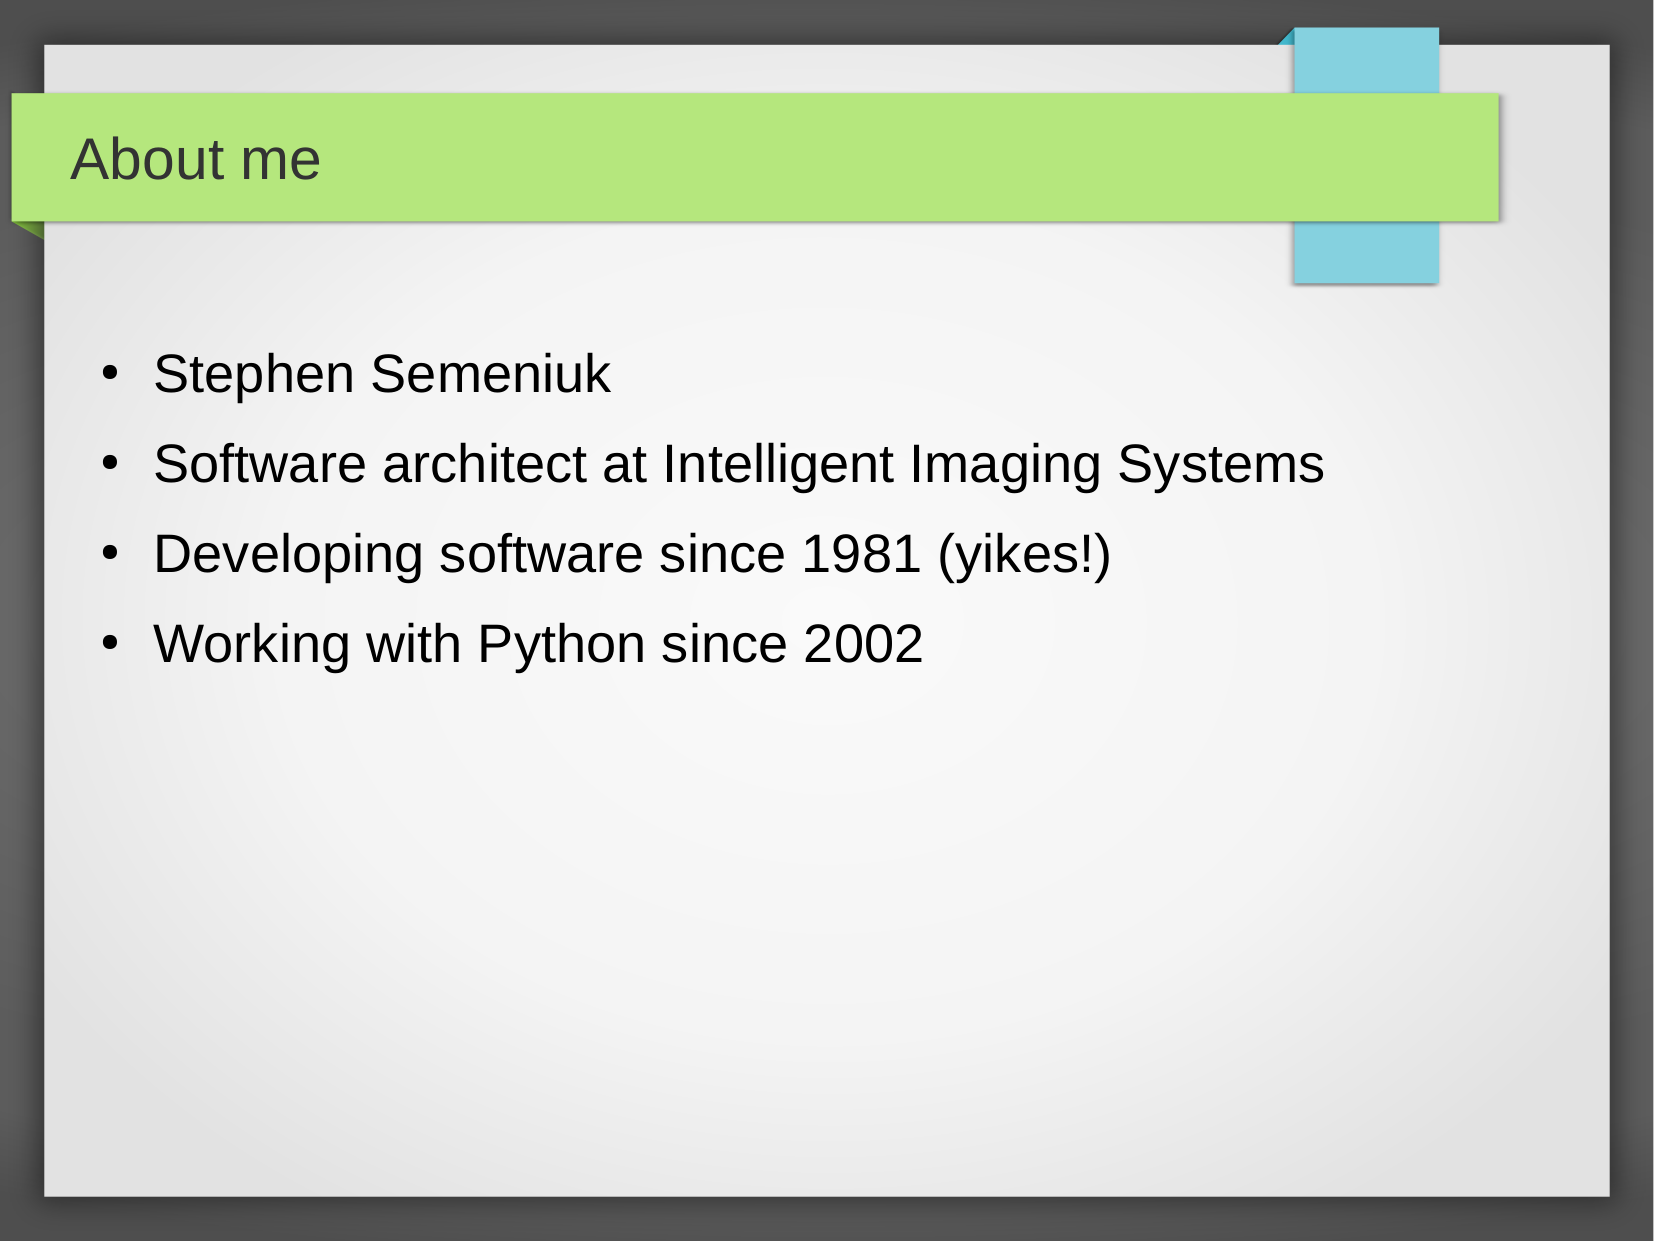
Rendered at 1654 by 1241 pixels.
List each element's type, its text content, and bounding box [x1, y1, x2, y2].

title About me [70, 106, 1229, 213]
picture [0, 0, 1654, 1241]
list Stephen Semeniuk Software architect at Intelligent Imaging Systems Developing software since 1981 (yikes!) Working with Python since 2002 [82, 343, 1538, 1063]
